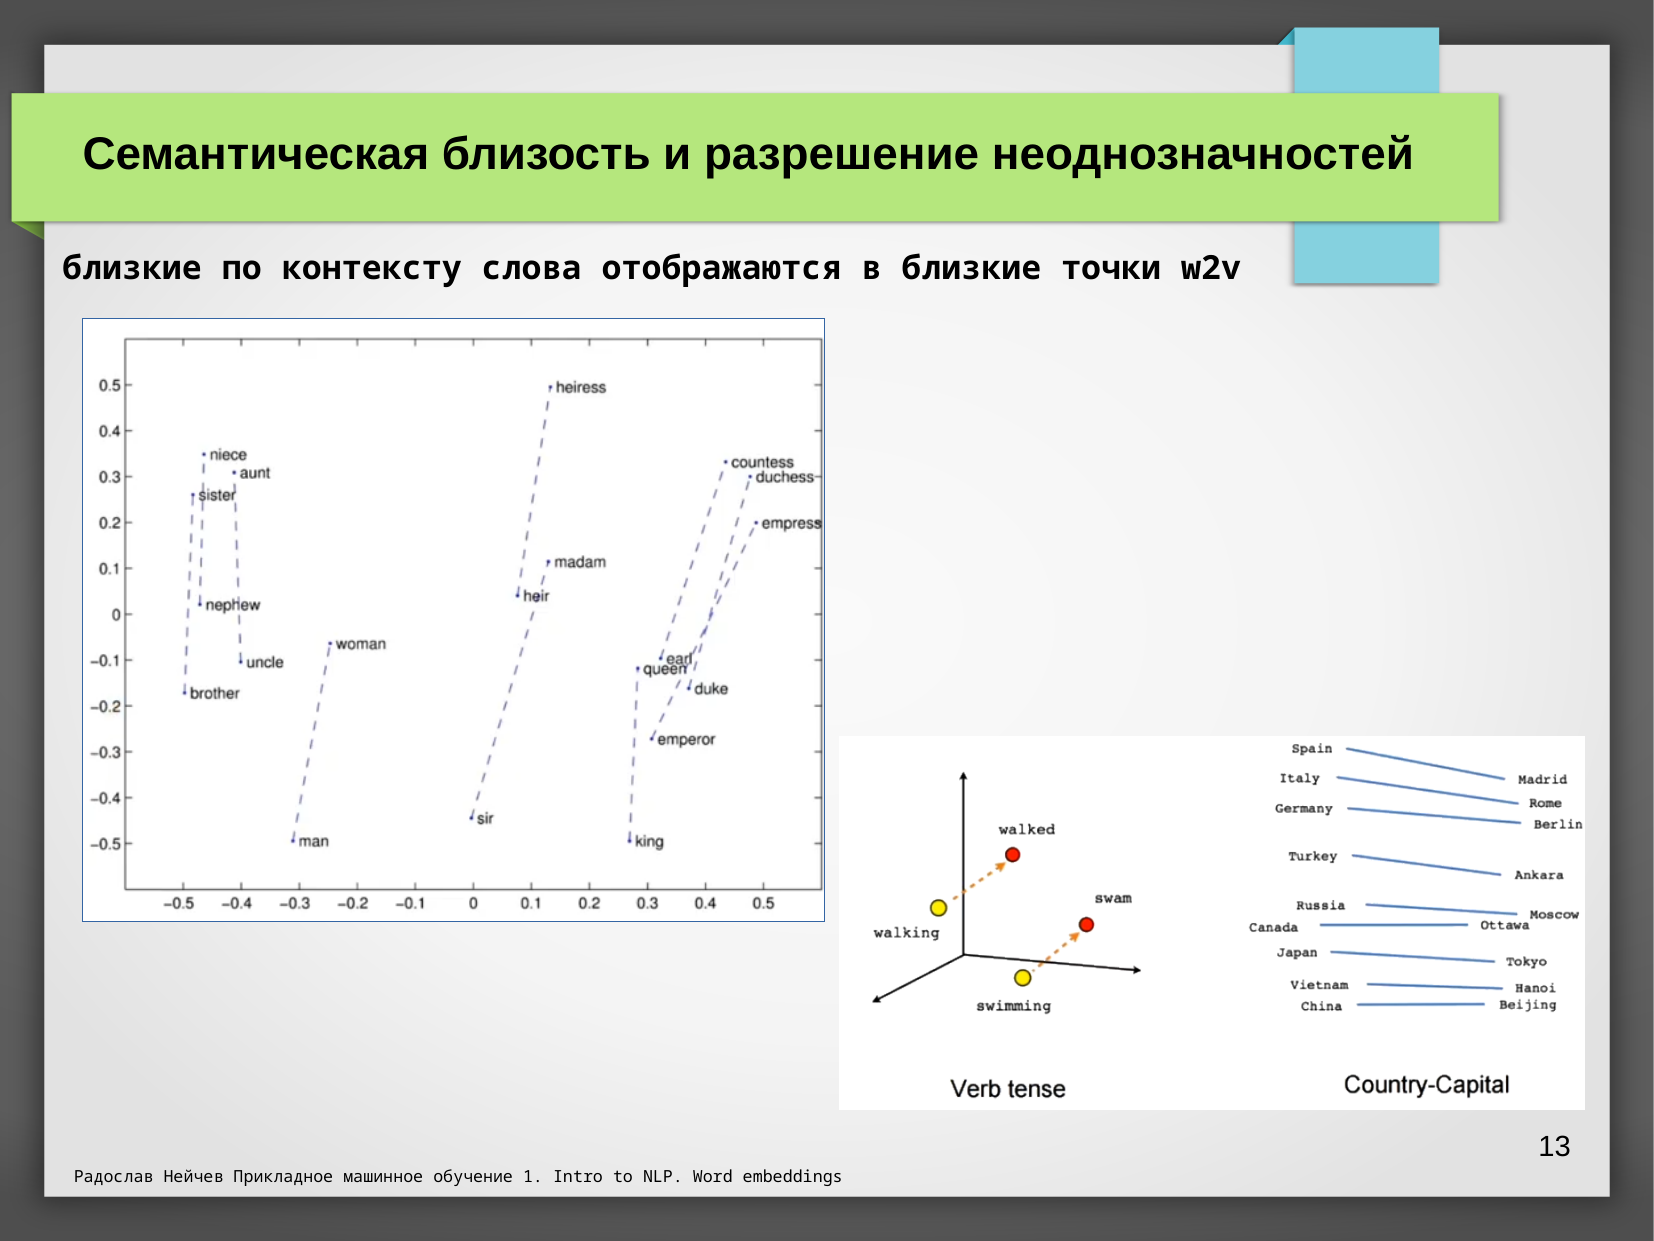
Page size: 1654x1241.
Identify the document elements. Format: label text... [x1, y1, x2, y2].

text_box близкие по контексту слова отображаются в близкие точки w2v [47, 236, 1276, 319]
picture [0, 0, 1654, 1241]
text_box Радослав Нейчев Прикладное машинное обучение 1. Intro to NLP. Word embeddings [59, 1157, 859, 1212]
title Семантическая близость и разрешение неоднозначностей [82, 121, 1489, 187]
